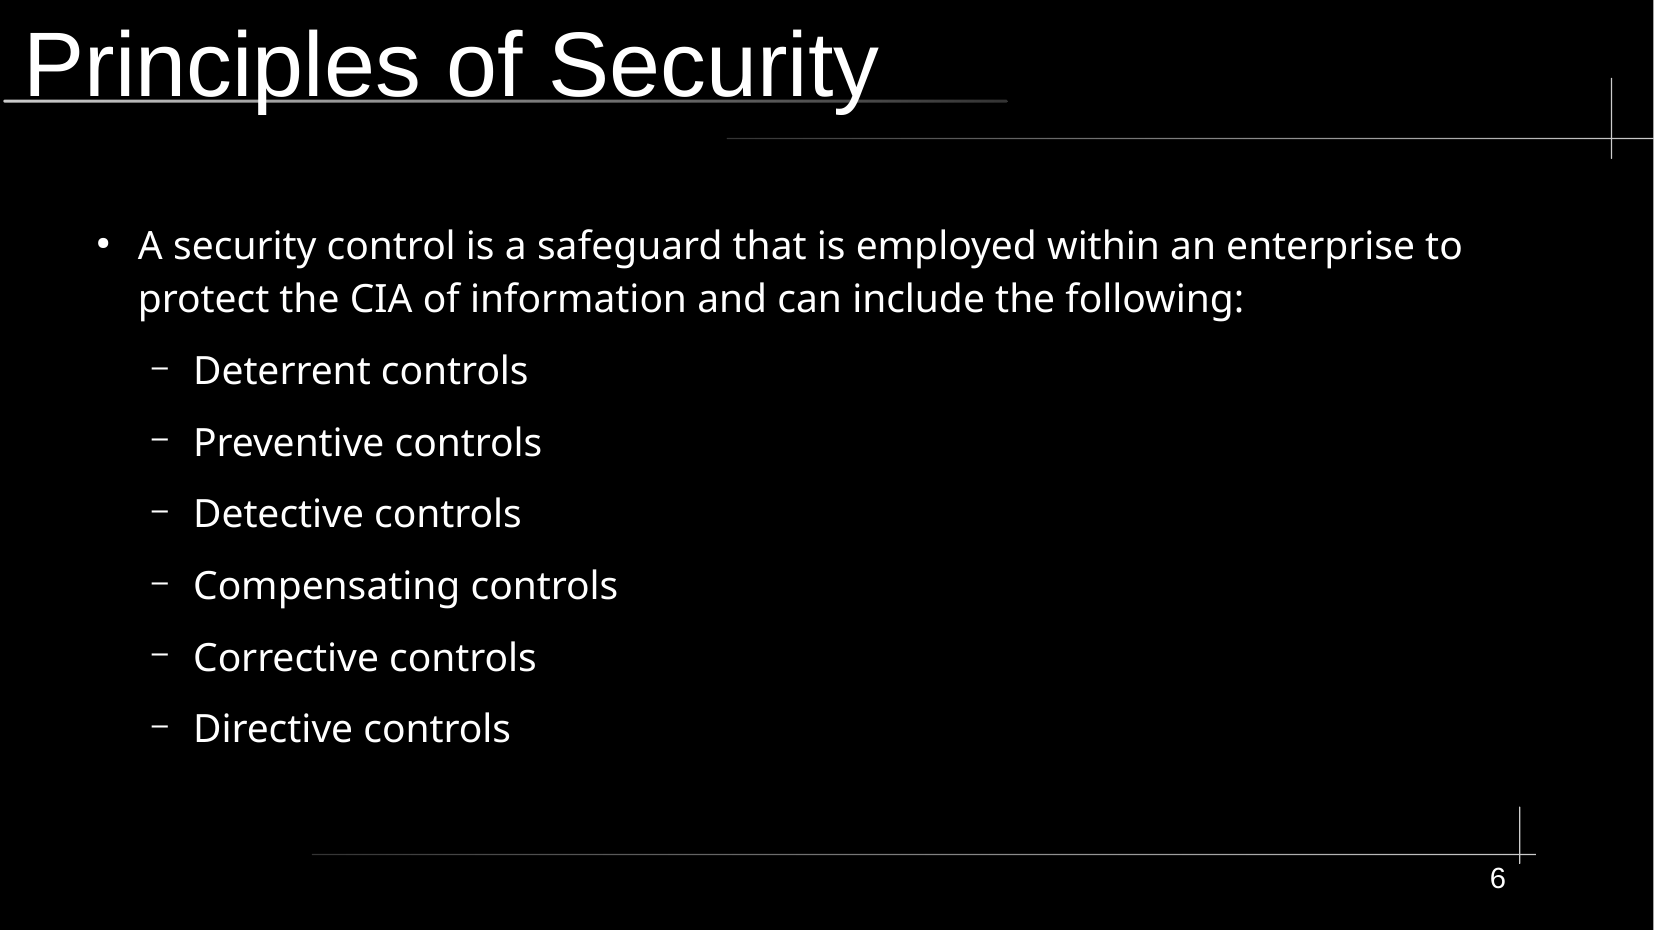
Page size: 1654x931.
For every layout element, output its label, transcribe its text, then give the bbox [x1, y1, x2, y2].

title Principles of Security [23, 11, 1589, 119]
list A security control is a safeguard that is employed within an enterprise to protect the CIA of information and can include the following: Deterrent controls Preventive controls Detective controls Compensating controls Corrective controls Directive controls [82, 217, 1571, 758]
